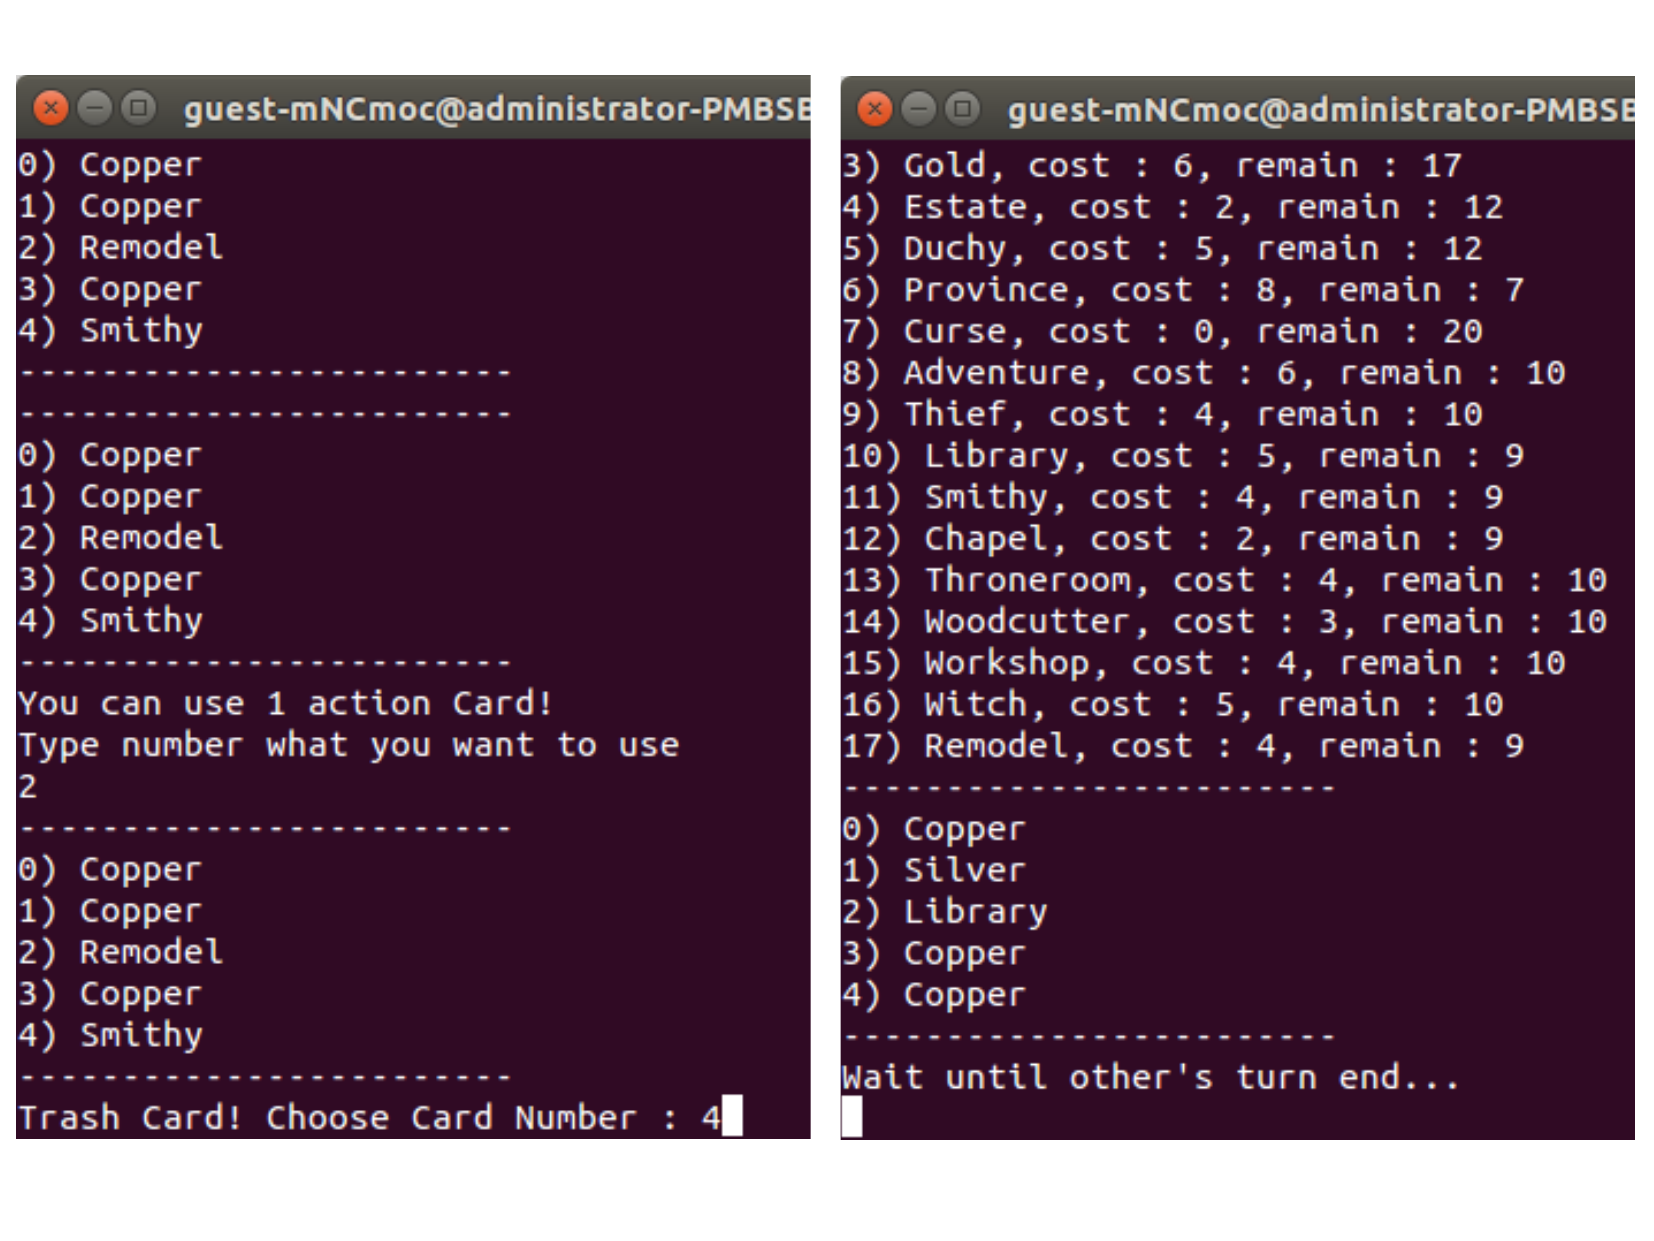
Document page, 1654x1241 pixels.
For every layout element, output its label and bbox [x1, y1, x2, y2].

picture [16, 75, 811, 1139]
picture [840, 76, 1636, 1141]
